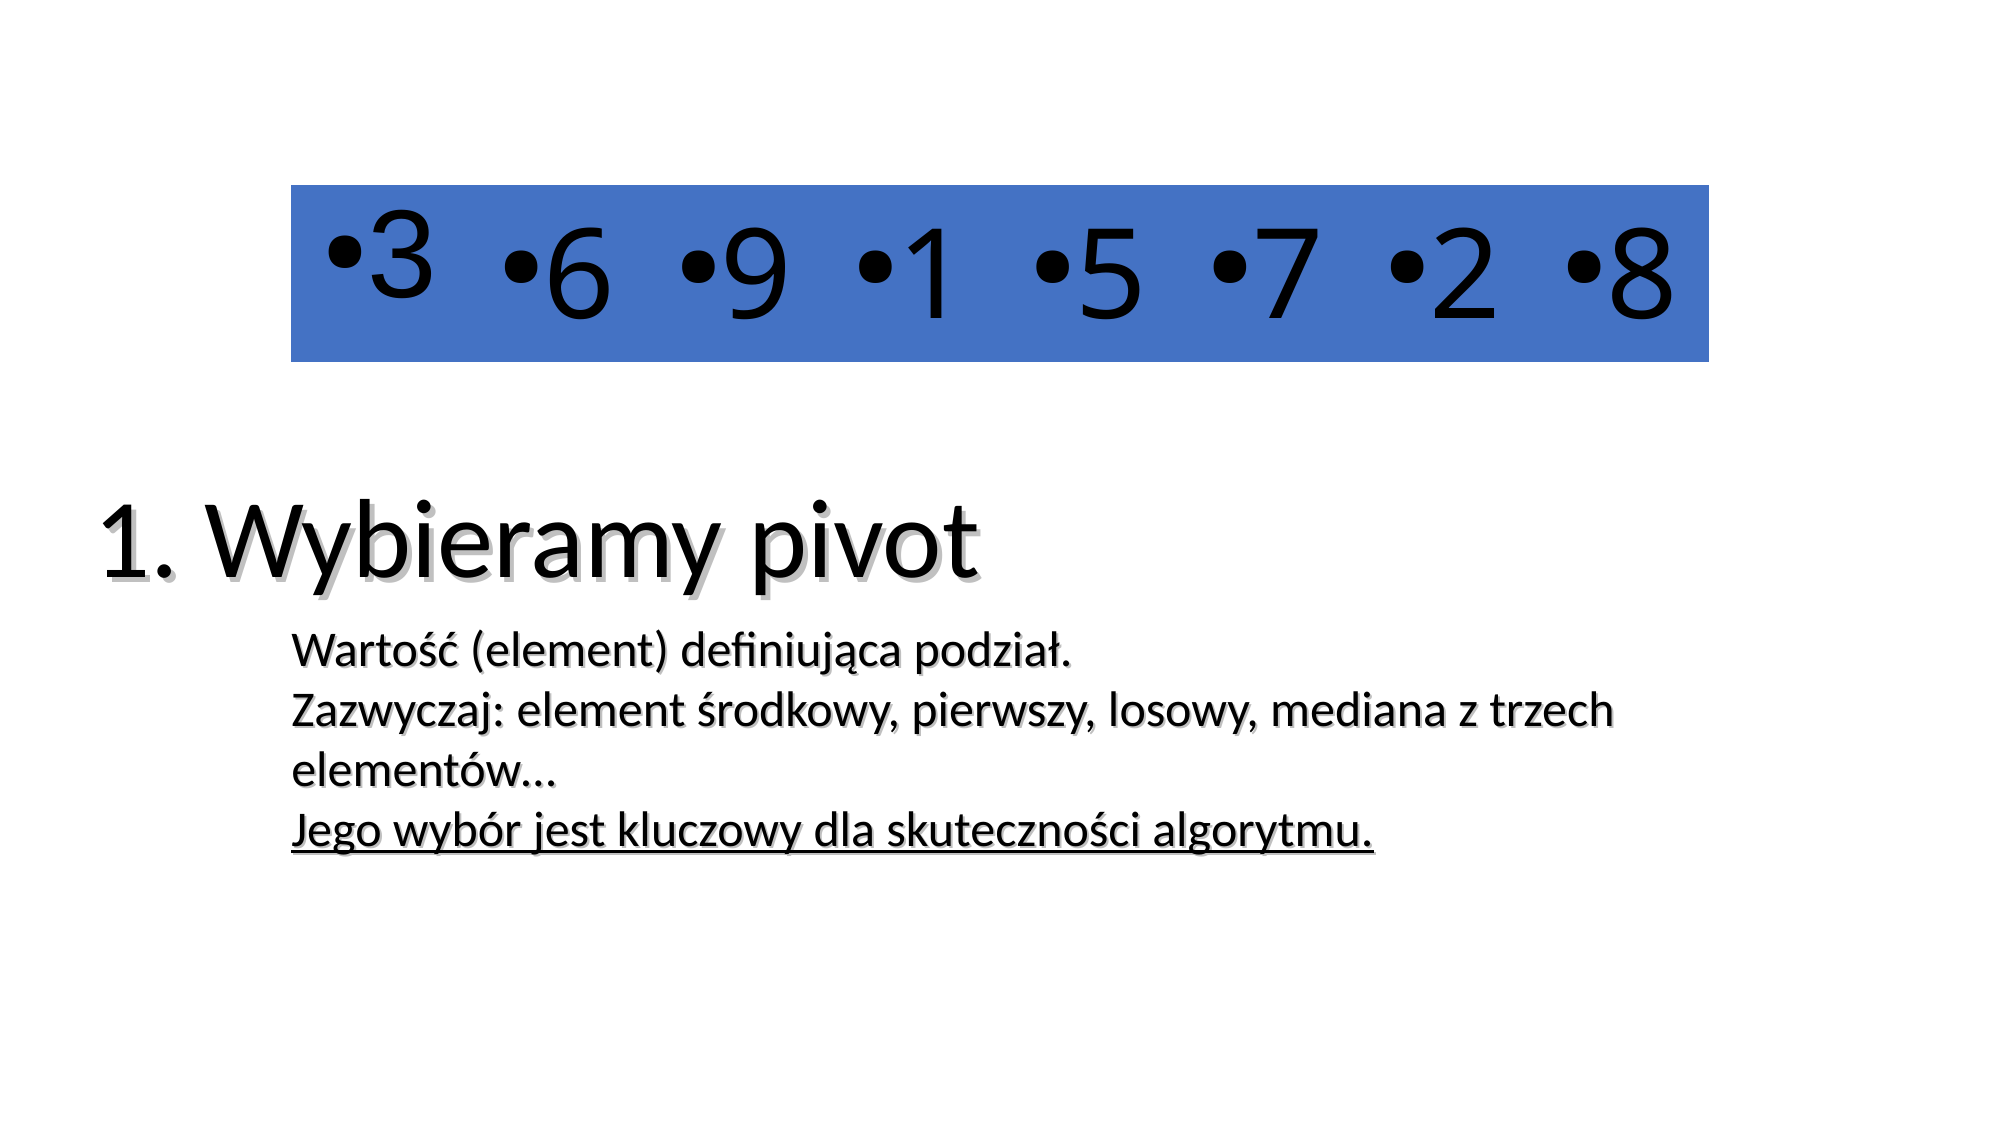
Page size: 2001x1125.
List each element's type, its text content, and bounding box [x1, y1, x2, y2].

table_header 9 [646, 185, 823, 362]
table_header 8 [1531, 185, 1709, 362]
text_box 1. Wybieramy pivot [79, 457, 995, 608]
table_header 2 [1354, 185, 1531, 362]
table_header 1 [823, 185, 1000, 362]
text_box Wartość (element) definiująca podział. Zazwyczaj: element środkowy, pierwszy, losowy, mediana z trzech elementów… Jego wybór jest kluczowy dla skuteczności algorytmu. [276, 609, 1709, 864]
table_header 6 [468, 185, 646, 362]
table_header 3 [291, 185, 468, 362]
table_header 5 [1000, 185, 1177, 362]
table_header 7 [1177, 185, 1354, 362]
